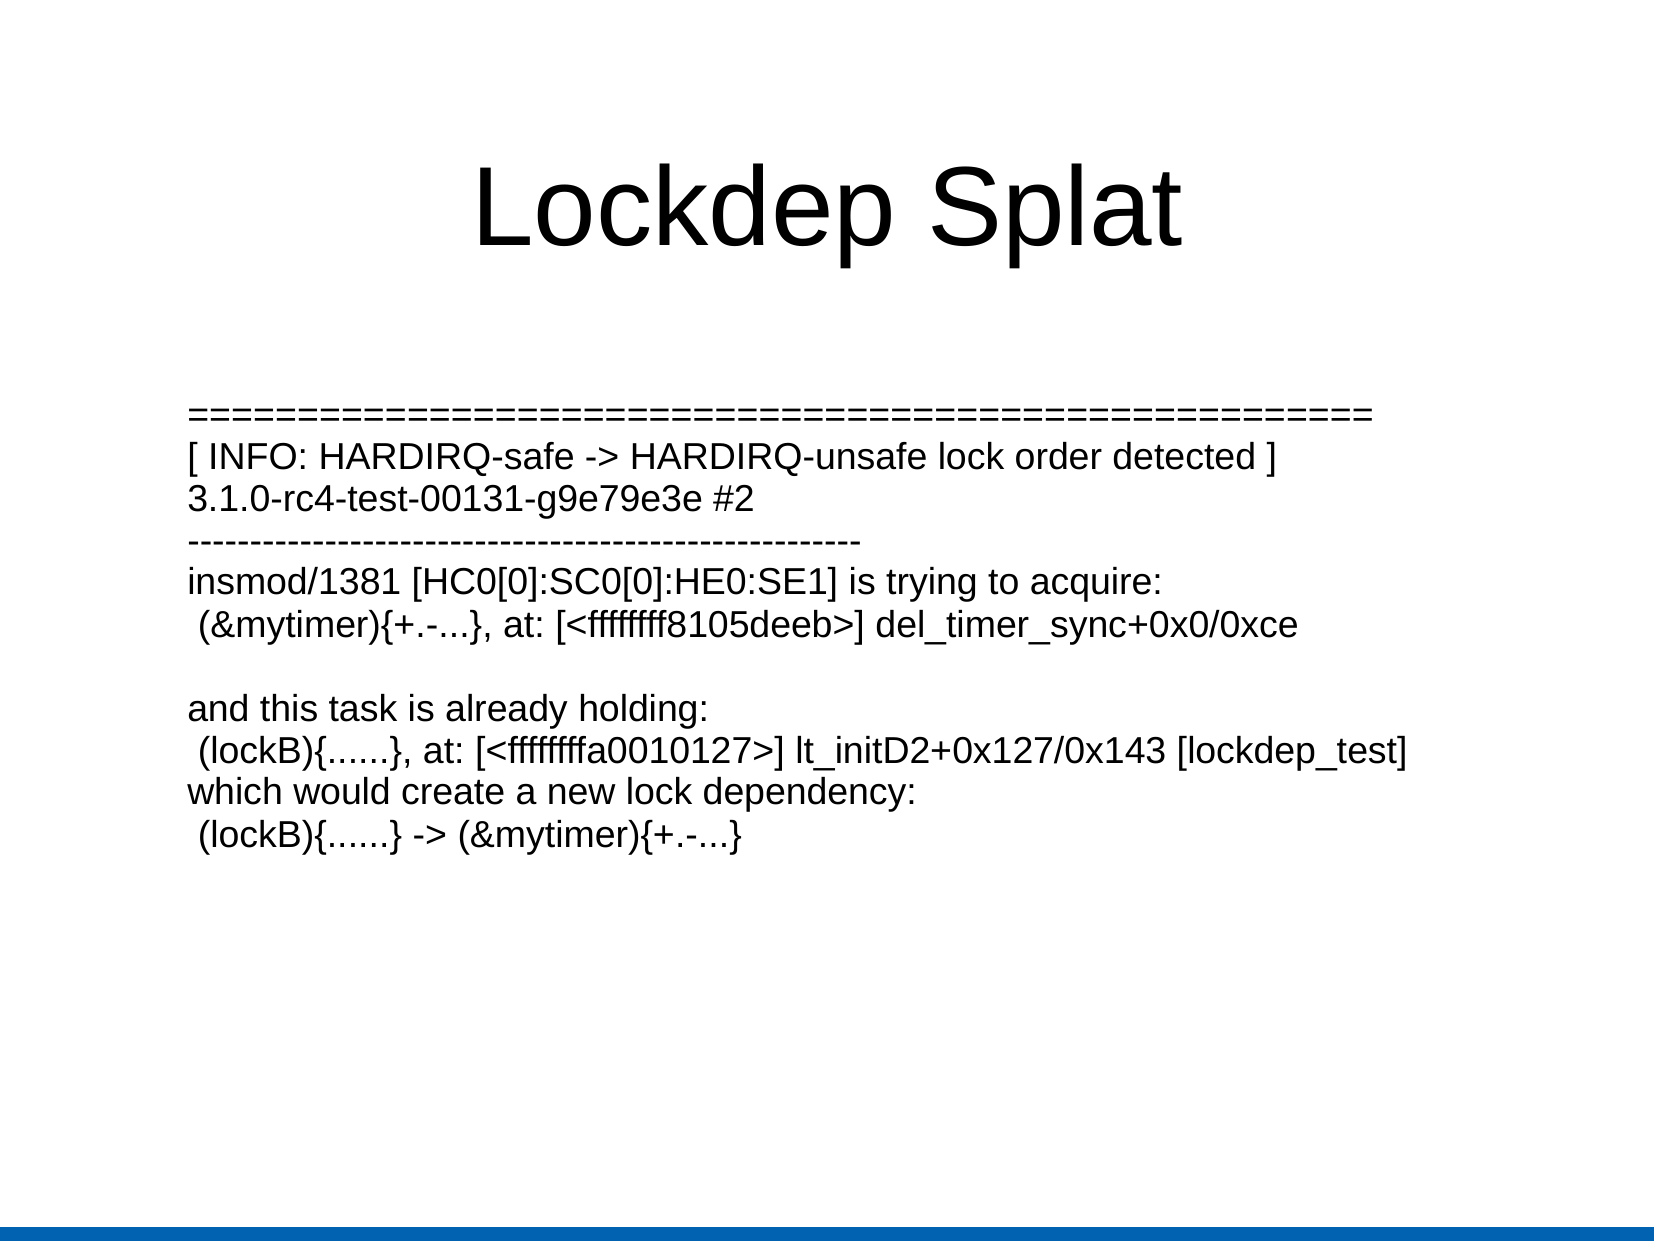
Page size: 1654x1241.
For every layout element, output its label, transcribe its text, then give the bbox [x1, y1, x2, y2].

text_box ====================================================== [ INFO: HARDIRQ-safe -> HARDIRQ-unsafe lock order detected ] 3.1.0-rc4-test-00131-g9e79e3e #2 ------------------------------------------------------ insmod/1381 [HC0[0]:SC0[0]:HE0:SE1] is trying to acquire: (&mytimer){+.-...}, at: [<ffffffff8105deeb>] del_timer_sync+0x0/0xce and this task is already holding: (lockB){......}, at: [<ffffffffa0010127>] lt_initD2+0x127/0x143 [lockdep_test] which would create a new lock dependency: (lockB){......} -> (&mytimer){+.-...} [172, 385, 1426, 863]
title Lockdep Splat [121, 102, 1534, 310]
